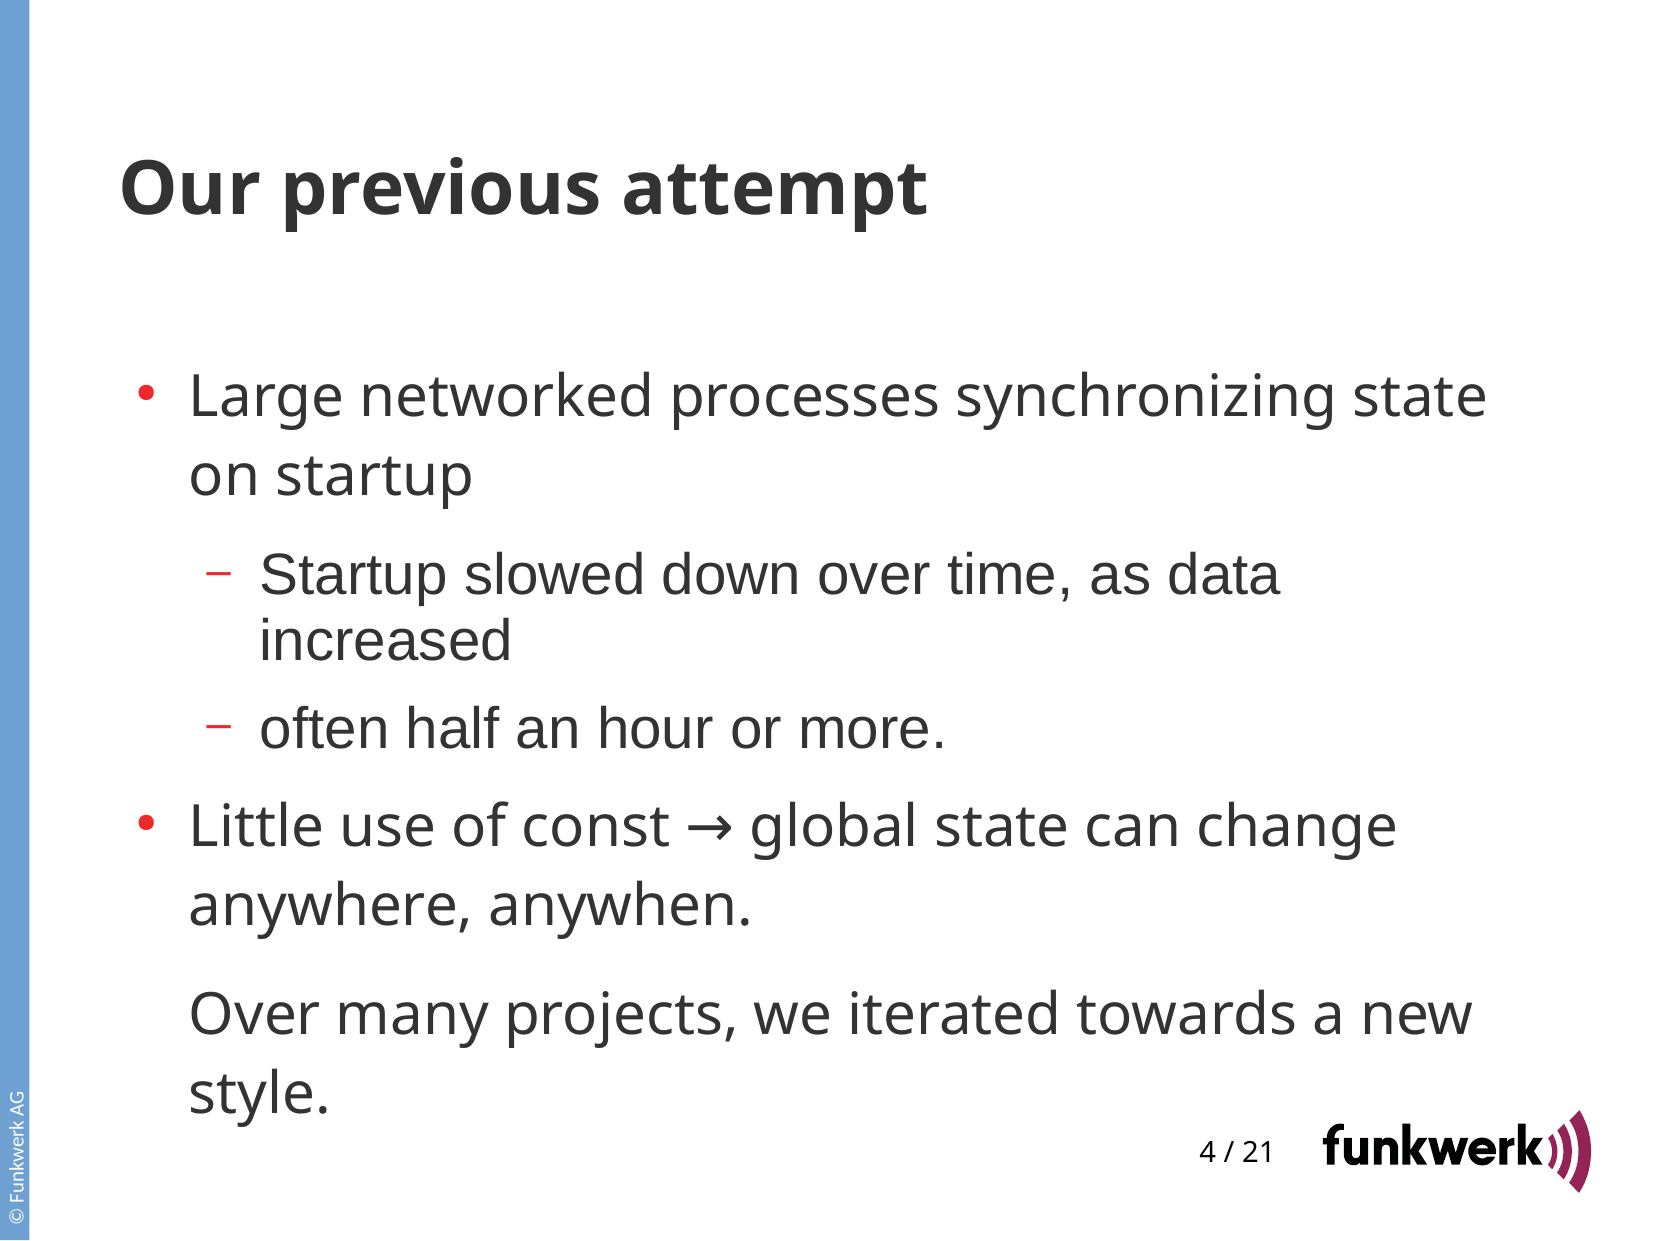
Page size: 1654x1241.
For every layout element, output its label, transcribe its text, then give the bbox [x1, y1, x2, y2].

list Large networked processes synchronizing state on startup Startup slowed down over time, as data increased often half an hour or more. Little use of const → global state can change anywhere, anywhen. Over many projects, we iterated towards a new style. [118, 354, 1536, 1074]
title Our previous attempt [118, 49, 1571, 237]
